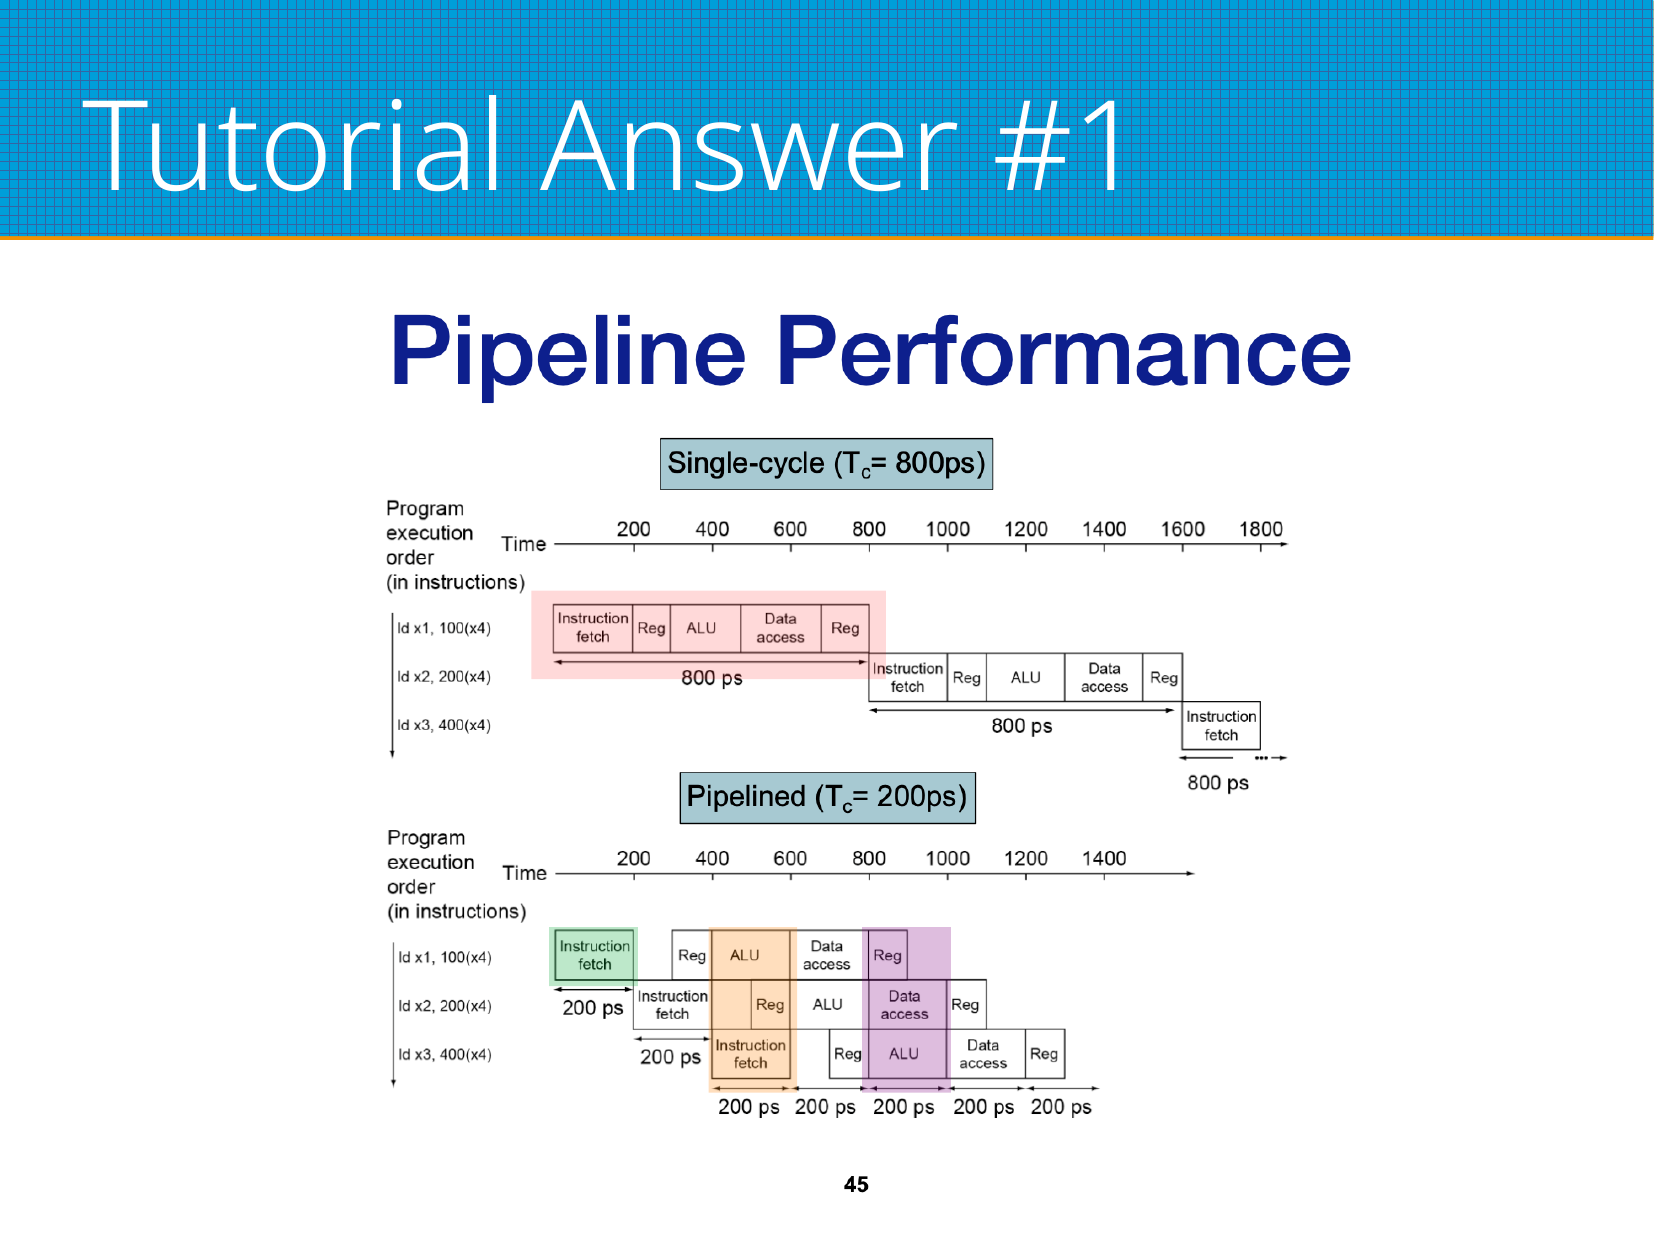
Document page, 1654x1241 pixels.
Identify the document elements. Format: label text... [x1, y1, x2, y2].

text_box [862, 927, 951, 1093]
text_box [531, 590, 886, 680]
picture [345, 286, 1388, 1211]
text_box [549, 927, 638, 987]
title Tutorial Answer #1 [82, 19, 1571, 227]
text_box [708, 927, 798, 1093]
